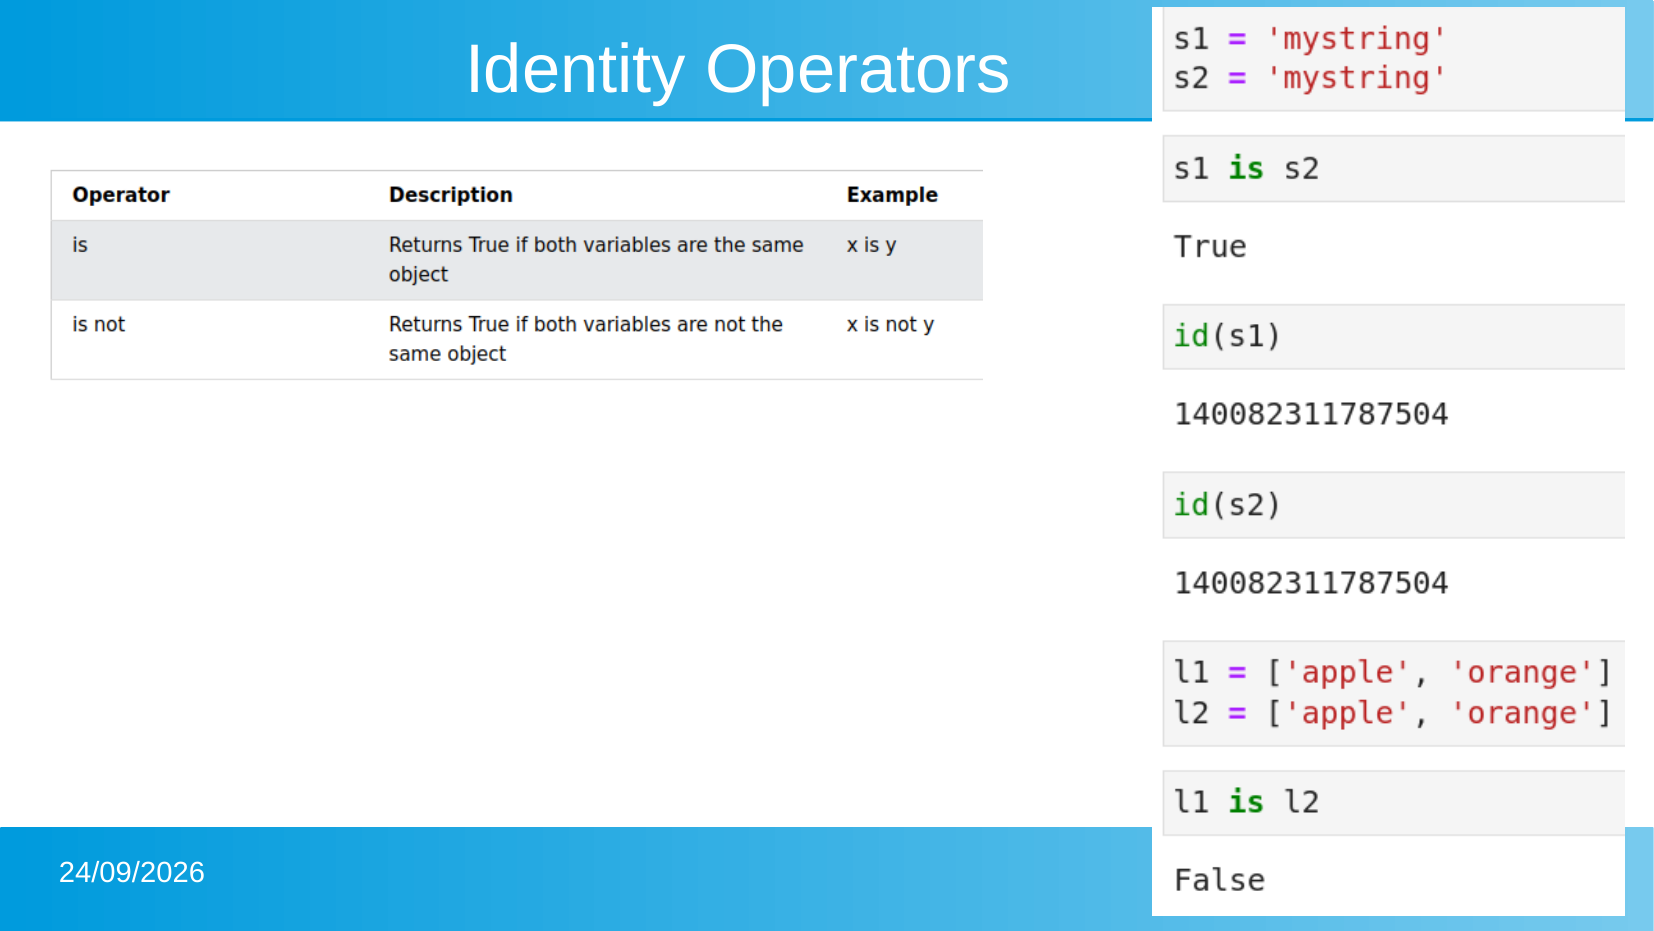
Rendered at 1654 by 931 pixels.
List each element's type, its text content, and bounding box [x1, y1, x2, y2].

picture [1152, 7, 1625, 916]
picture [29, 147, 983, 384]
title Identity Operators [29, 29, 1152, 108]
